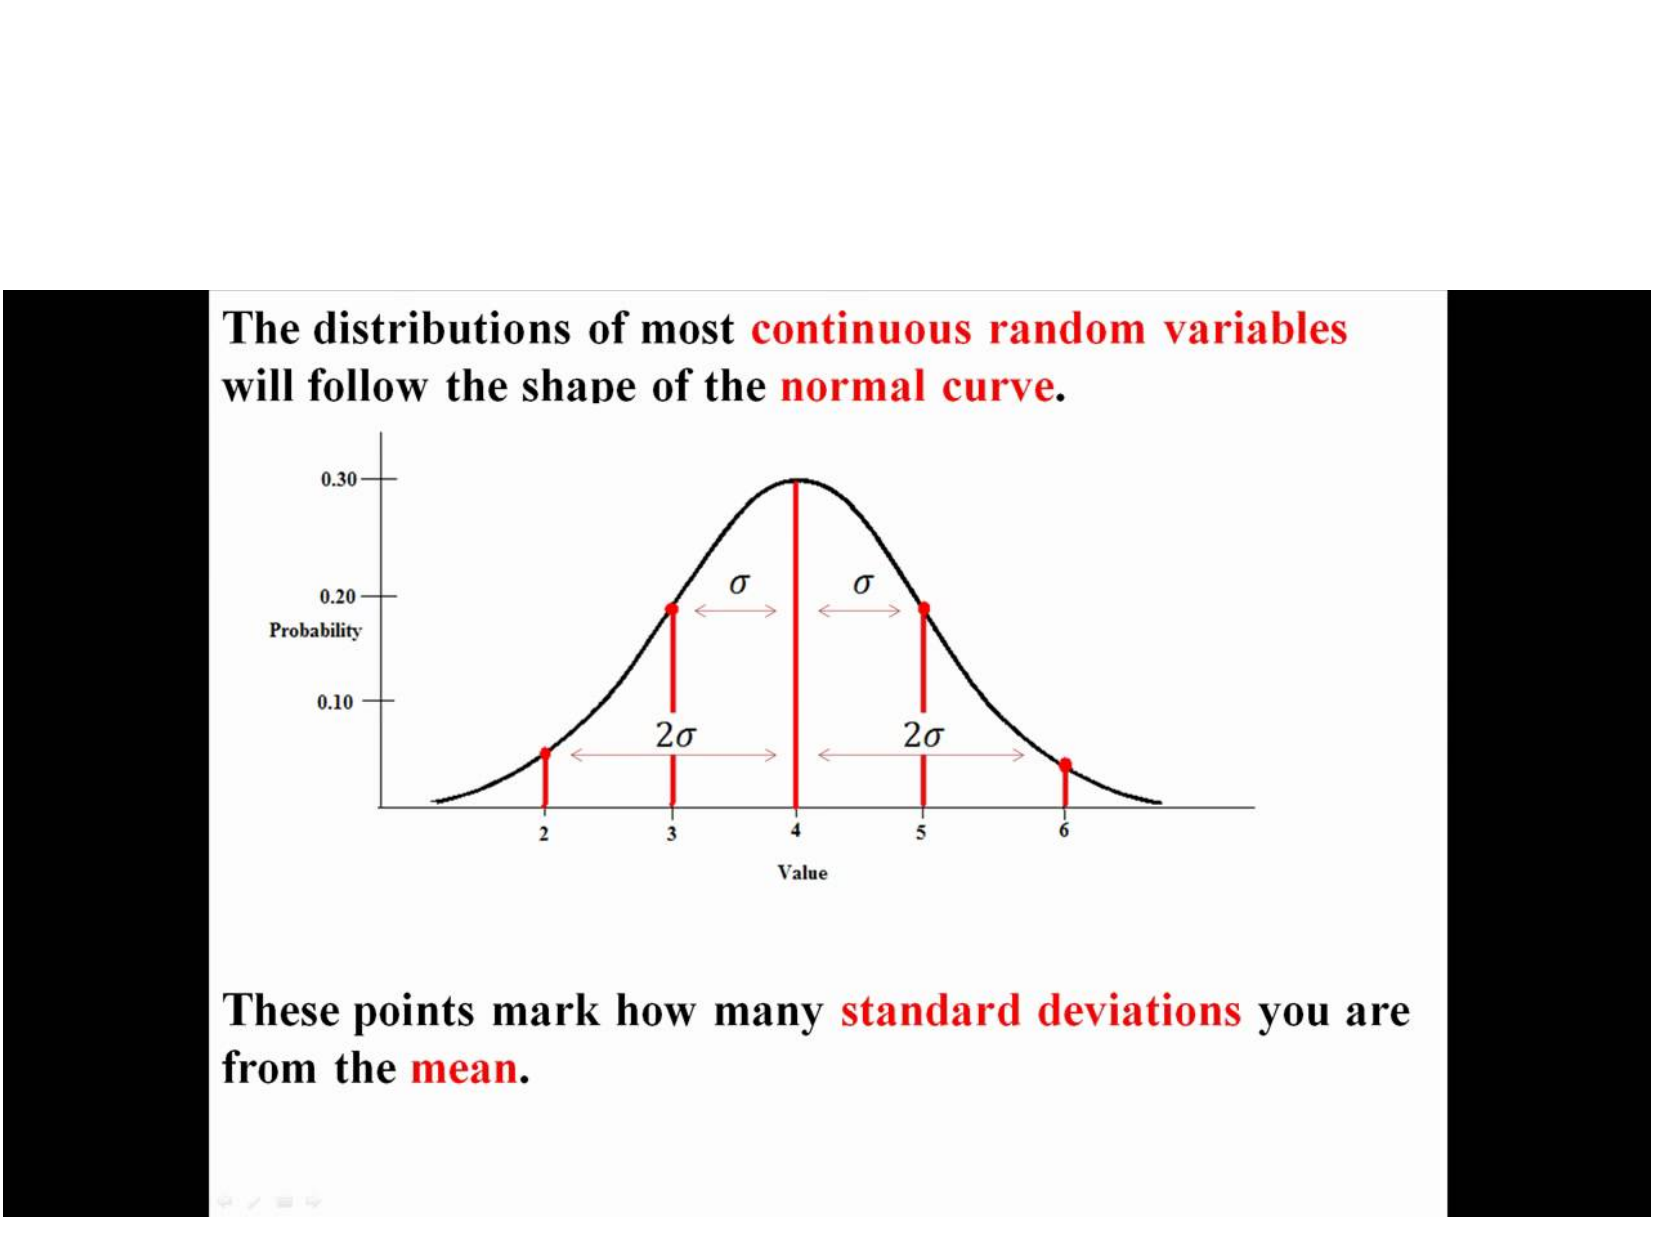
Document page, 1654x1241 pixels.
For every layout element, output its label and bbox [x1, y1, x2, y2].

picture [3, 290, 1651, 1217]
